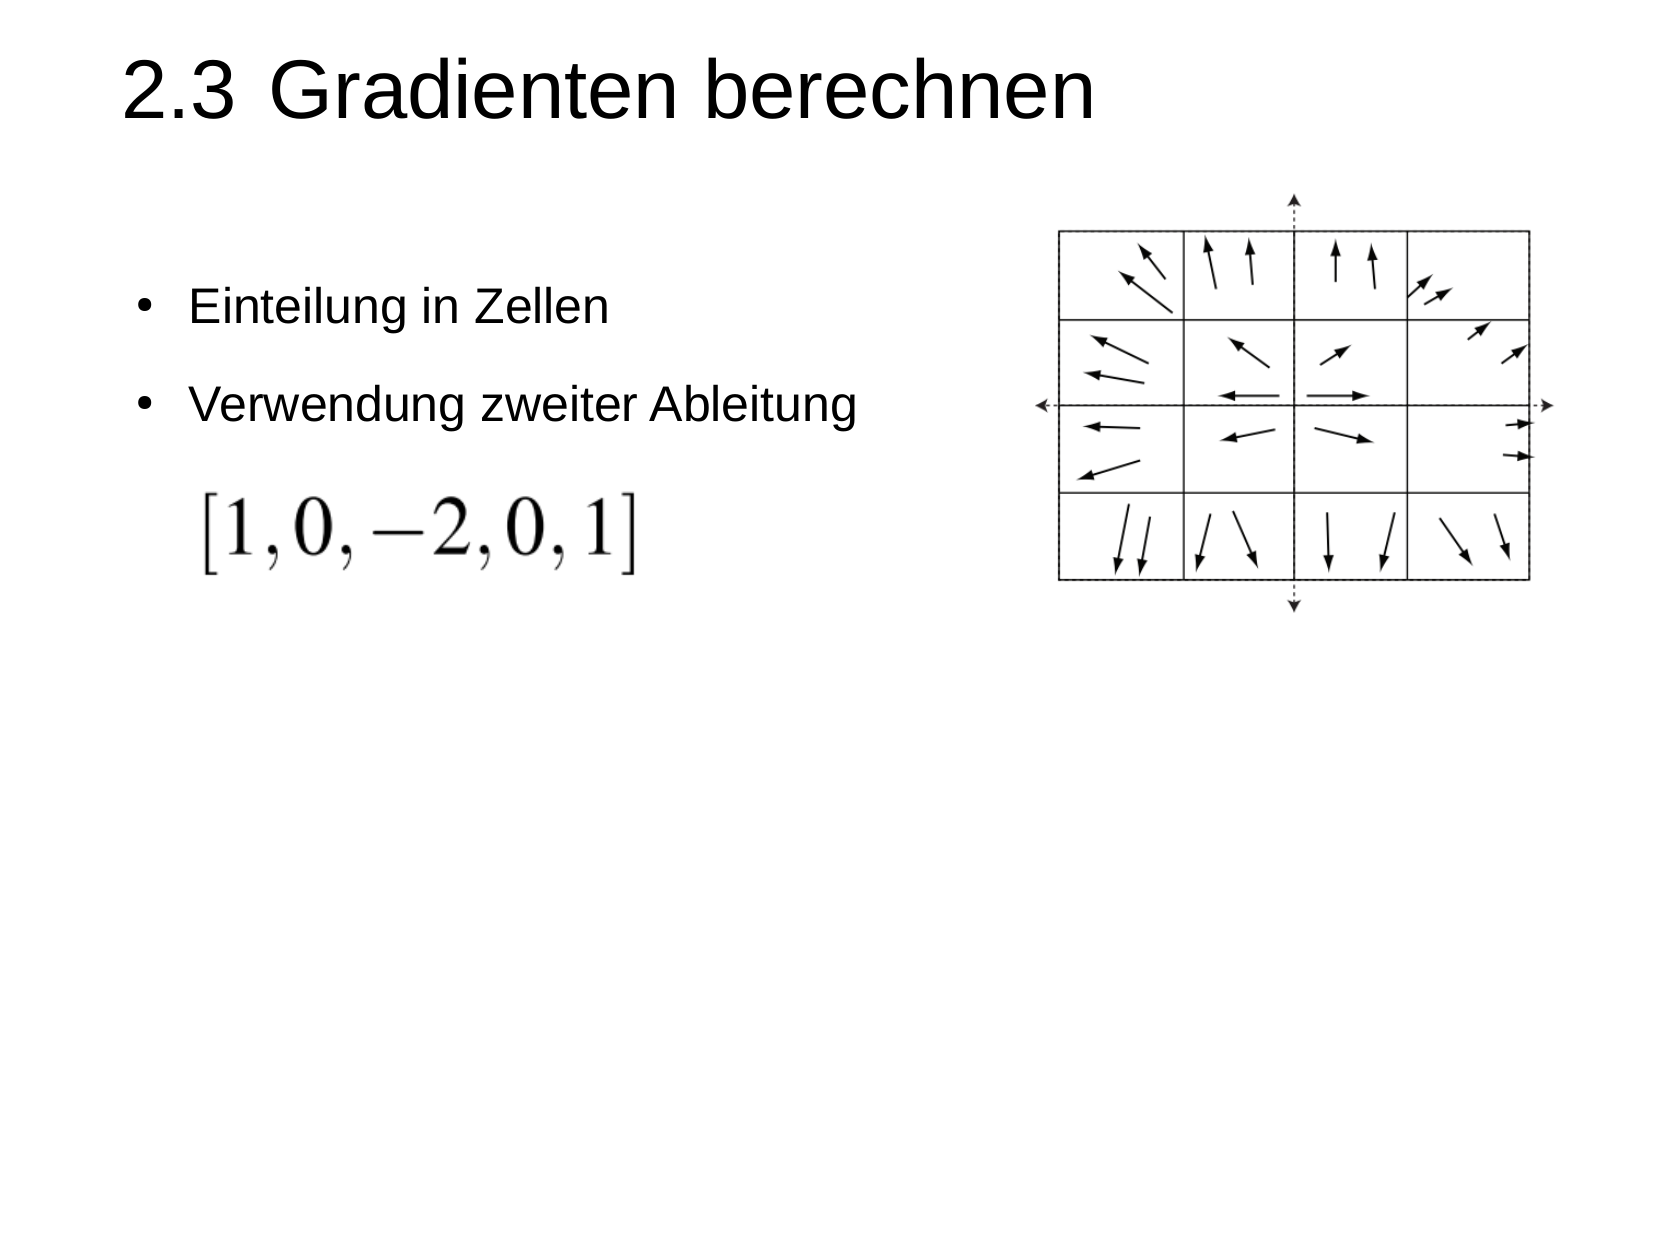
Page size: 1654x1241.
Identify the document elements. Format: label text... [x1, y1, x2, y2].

list Einteilung in Zellen [118, 278, 1028, 367]
text_box Verwendung zweiter Ableitung [118, 376, 883, 448]
picture [1035, 177, 1560, 615]
picture [184, 481, 642, 583]
text_box 2.3 Gradienten berechnen [106, 35, 1607, 144]
